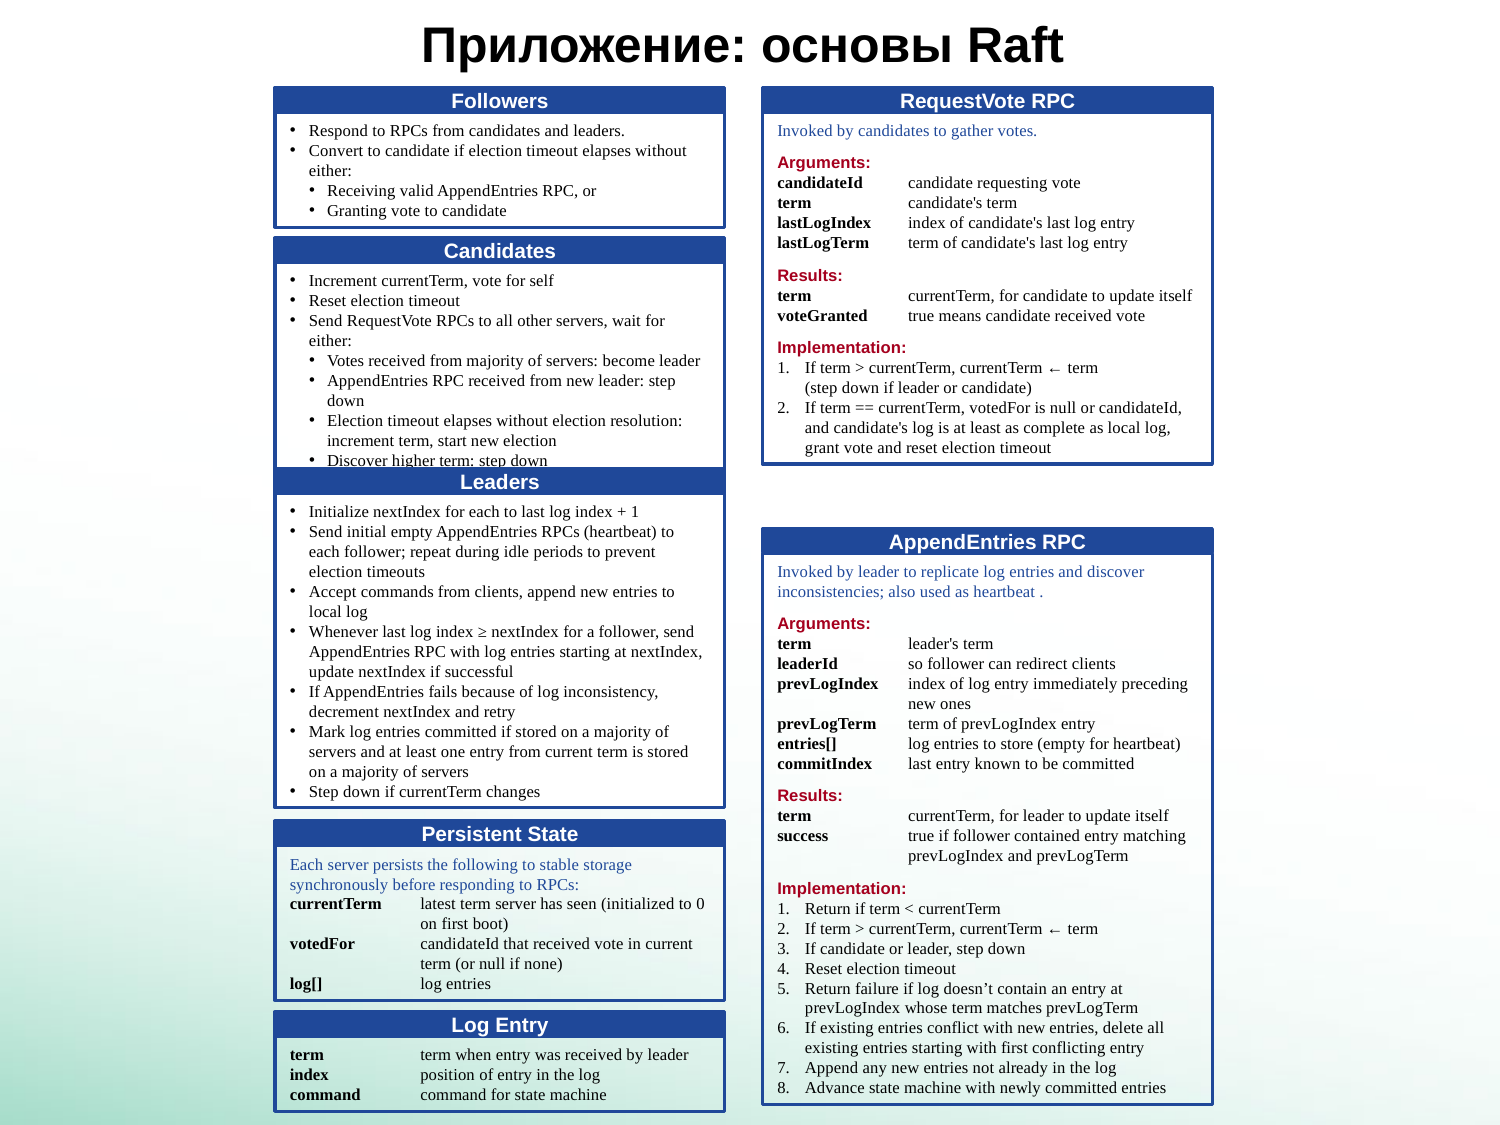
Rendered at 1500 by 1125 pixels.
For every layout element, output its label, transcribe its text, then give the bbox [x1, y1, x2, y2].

text_box Followers [274, 87, 725, 113]
text_box AppendEntries RPC [762, 529, 1213, 553]
text_box term term when entry was received by leader index position of entry in the log command command for state machine [274, 1037, 725, 1112]
text_box Respond to RPCs from candidates and leaders. Convert to candidate if election timeout elapses without either: Receiving valid AppendEntries RPC, or Granting vote to candidate [274, 113, 725, 228]
text_box Invoked by candidates to gather votes. Arguments: candidateId candidate requesting vote term candidate's term lastLogIndex index of candidate's last log entry lastLogTerm term of candidate's last log entry Results: term currentTerm, for candidate to update itself voteGranted true means candidate received vote Implementation: If term > currentTerm, currentTerm ← term (step down if leader or candidate) If term == currentTerm, votedFor is null or candidateId, and candidate's log is at least as complete as local log, grant vote and reset election timeout [762, 113, 1213, 464]
text_box Candidates [274, 237, 725, 263]
text_box Leaders [274, 468, 725, 494]
text_box Initialize nextIndex for each to last log index + 1 Send initial empty AppendEntries RPCs (heartbeat) to each follower; repeat during idle periods to prevent election timeouts Accept commands from clients, append new entries to local log Whenever last log index ≥ nextIndex for a follower, send AppendEntries RPC with log entries starting at nextIndex, update nextIndex if successful If AppendEntries fails because of log inconsistency, decrement nextIndex and retry Mark log entries committed if stored on a majority of servers and at least one entry from current term is stored on a majority of servers Step down if currentTerm changes [274, 494, 725, 808]
text_box Приложение: основы Raft [406, 5, 1080, 80]
text_box Log Entry [274, 1011, 725, 1037]
text_box Persistent State [274, 820, 725, 846]
picture [0, 0, 1500, 1125]
text_box RequestVote RPC [762, 87, 1213, 113]
text_box Invoked by leader to replicate log entries and discover inconsistencies; also used as heartbeat . Arguments: term leader's term leaderId so follower can redirect clients prevLogIndex index of log entry immediately preceding new ones prevLogTerm term of prevLogIndex entry entries[] log entries to store (empty for heartbeat) commitIndex last entry known to be committed Results: term currentTerm, for leader to update itself success true if follower contained entry matching prevLogIndex and prevLogTerm Implementation: Return if term < currentTerm If term > currentTerm, currentTerm ← term If candidate or leader, step down Reset election timeout Return failure if log doesn’t contain an entry at prevLogIndex whose term matches prevLogTerm If existing entries conflict with new entries, delete all existing entries starting with first conflicting entry Append any new entries not already in the log Advance state machine with newly committed entries [762, 553, 1213, 1105]
text_box Increment currentTerm, vote for self Reset election timeout Send RequestVote RPCs to all other servers, wait for either: Votes received from majority of servers: become leader AppendEntries RPC received from new leader: step down Election timeout elapses without election resolution: increment term, start new election Discover higher term: step down [274, 263, 725, 468]
text_box Each server persists the following to stable storage synchronously before responding to RPCs: currentTerm latest term server has seen (initialized to 0 on first boot) votedFor candidateId that received vote in current term (or null if none) log[] log entries [274, 846, 725, 1001]
